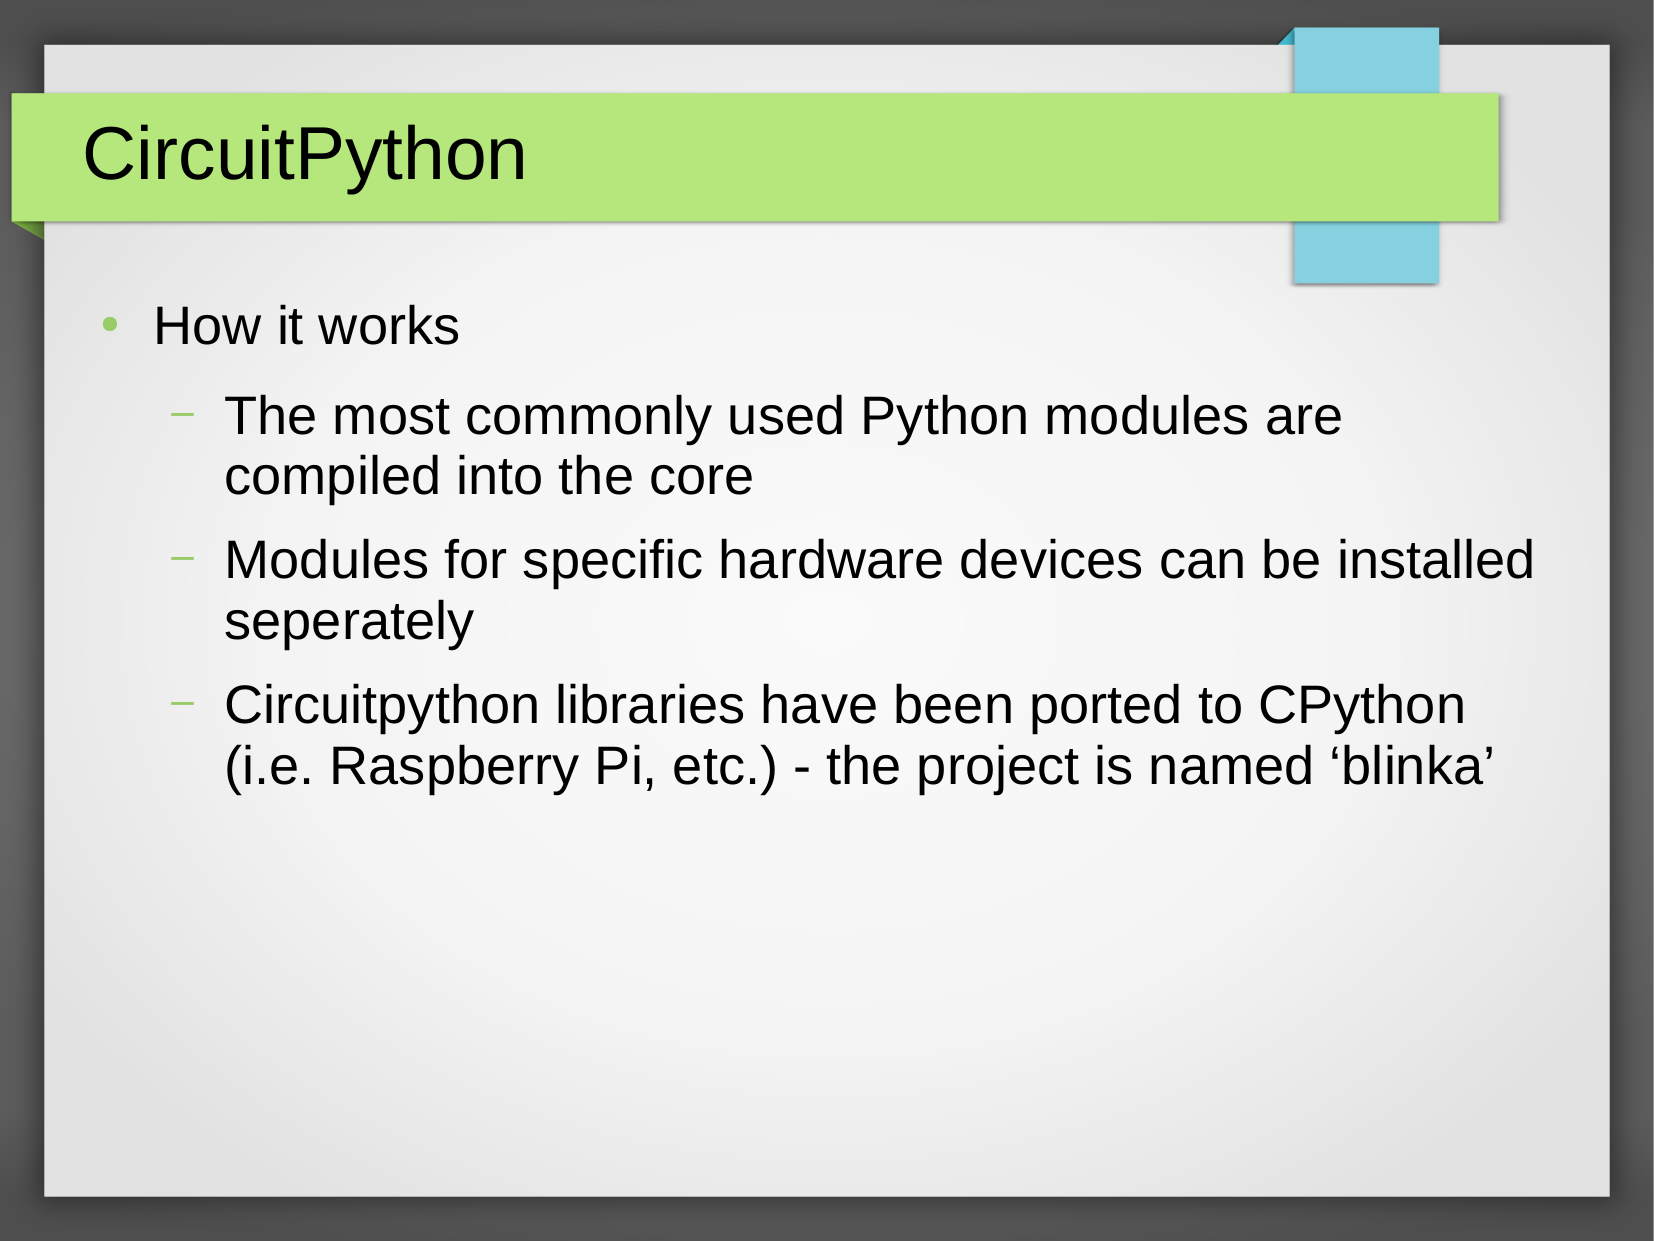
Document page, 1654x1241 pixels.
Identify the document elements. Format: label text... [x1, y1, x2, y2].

picture [0, 0, 1654, 1241]
title CircuitPython [82, 94, 1264, 213]
list How it works The most commonly used Python modules are compiled into the core Modules for specific hardware devices can be installed seperately Circuitpython libraries have been ported to CPython (i.e. Raspberry Pi, etc.) - the project is named ‘blinka’ [82, 295, 1571, 1141]
